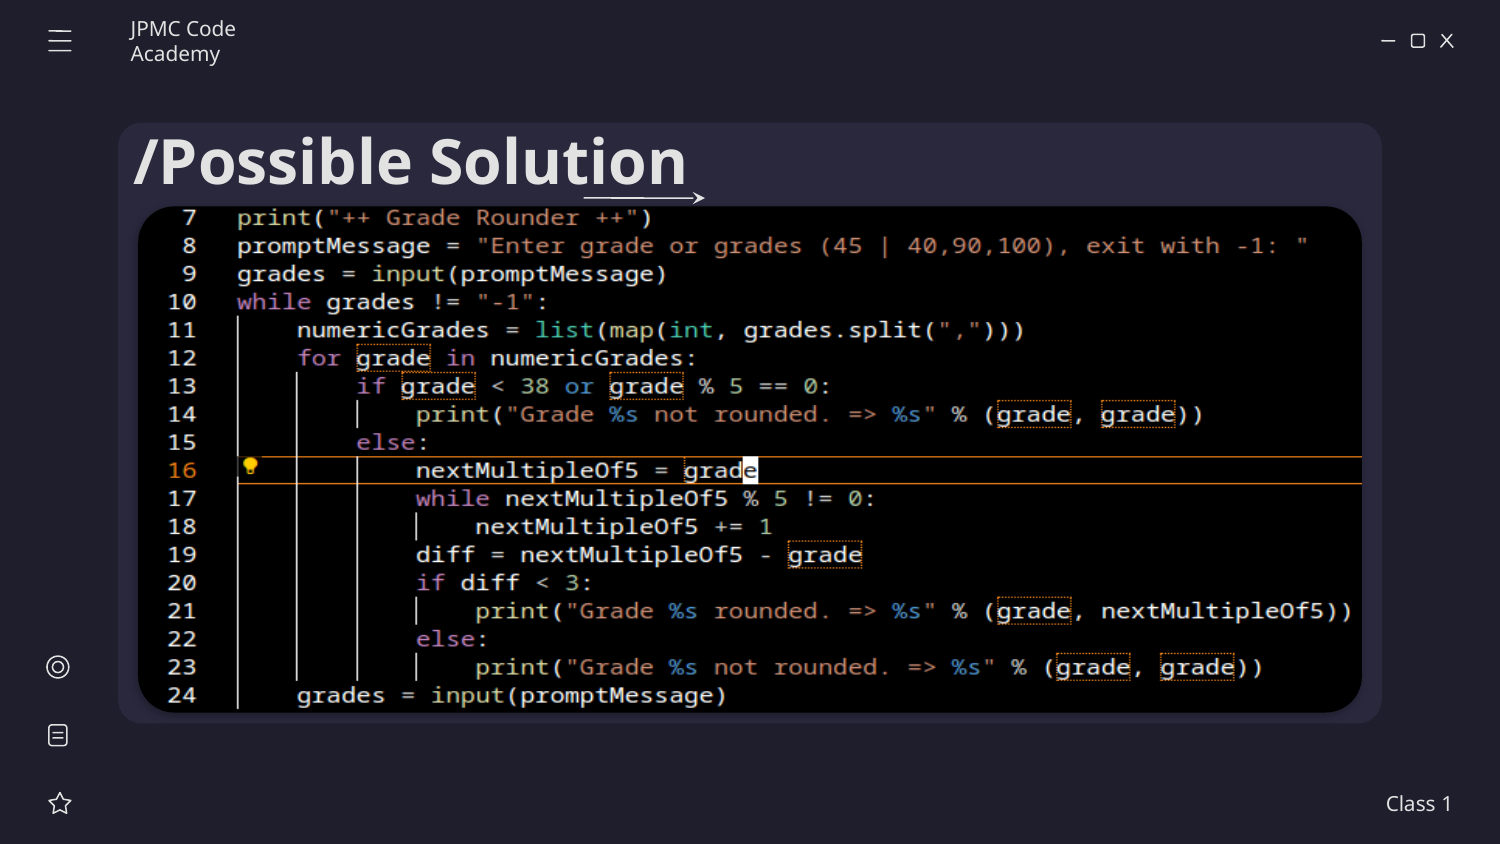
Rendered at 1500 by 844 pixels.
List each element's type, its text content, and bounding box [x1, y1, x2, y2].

subtitle Class 1 [1278, 780, 1453, 826]
title /Possible Solution [118, 112, 864, 207]
subtitle JPMC Code Academy [130, 18, 306, 64]
text_box [138, 206, 1362, 713]
